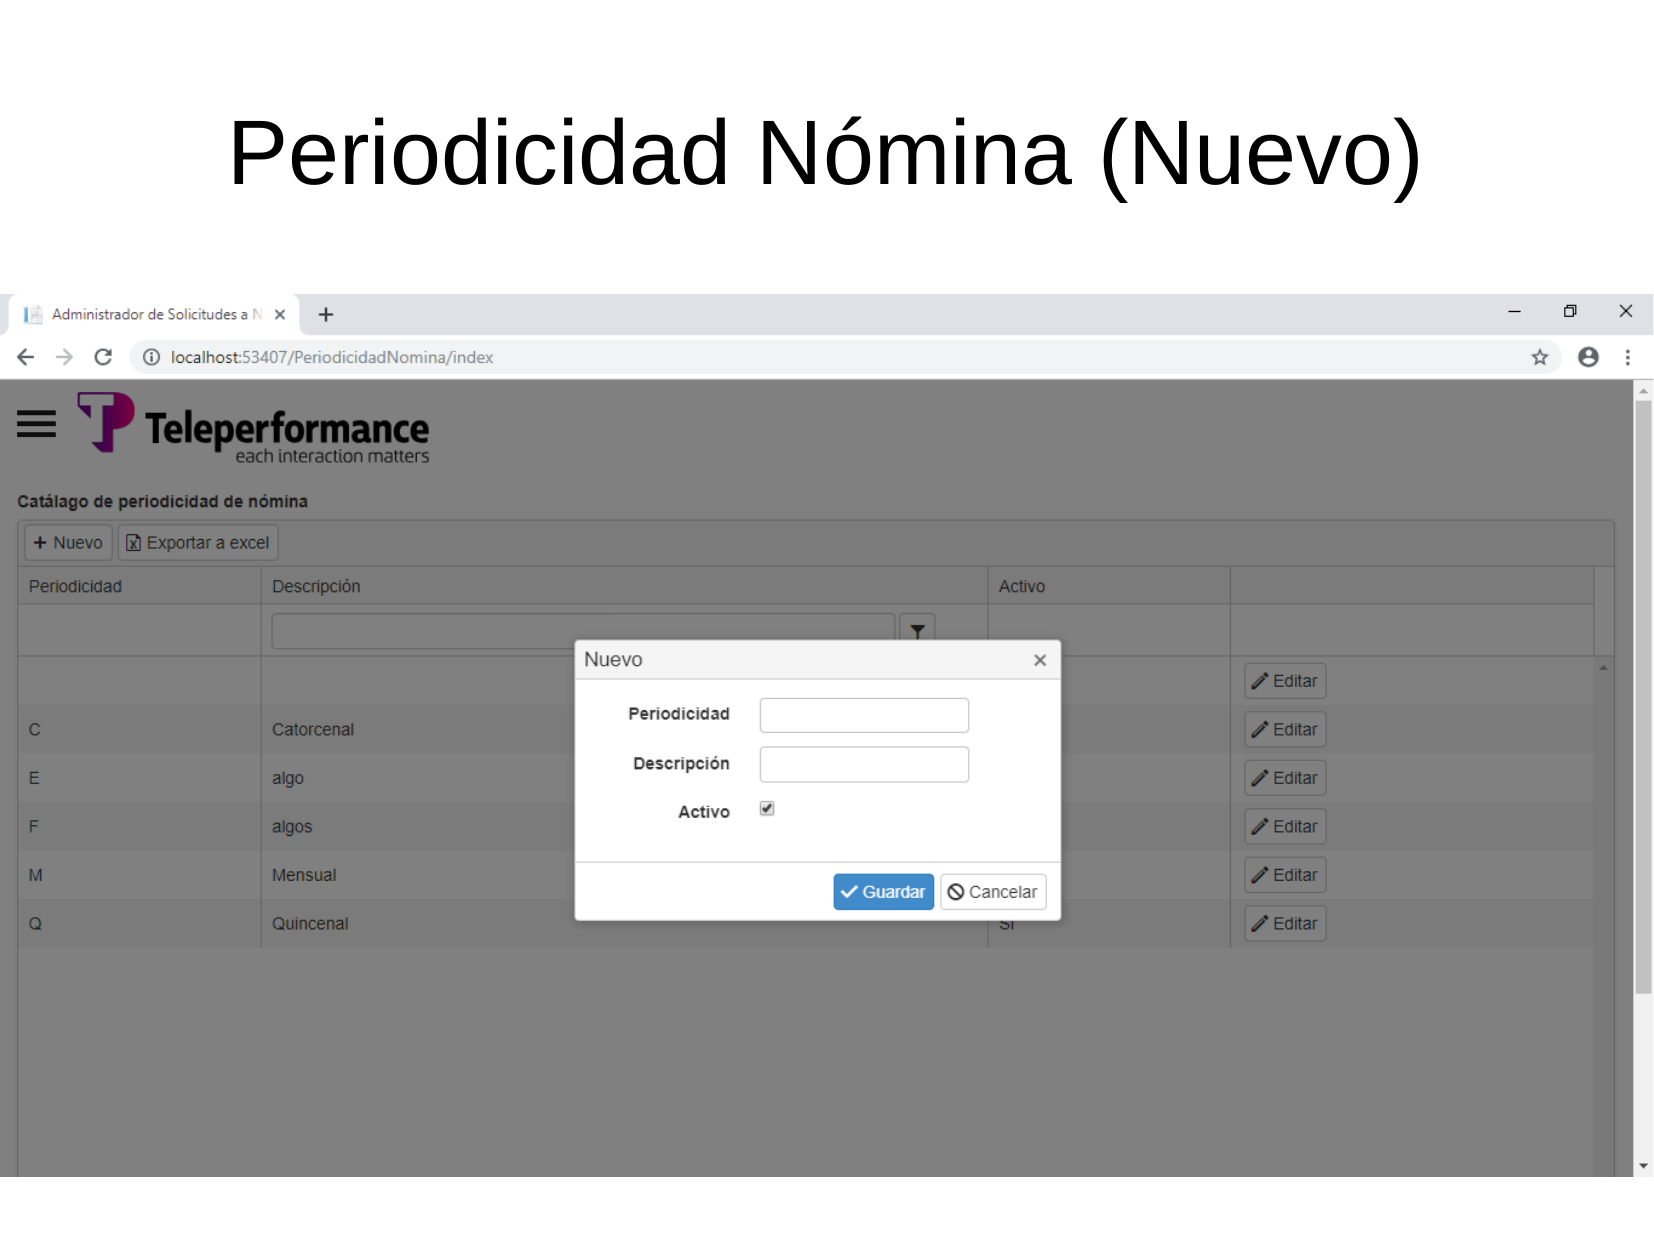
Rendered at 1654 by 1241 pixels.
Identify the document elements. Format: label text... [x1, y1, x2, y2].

title Periodicidad Nómina (Nuevo) [82, 49, 1571, 257]
picture [0, 294, 1654, 1177]
